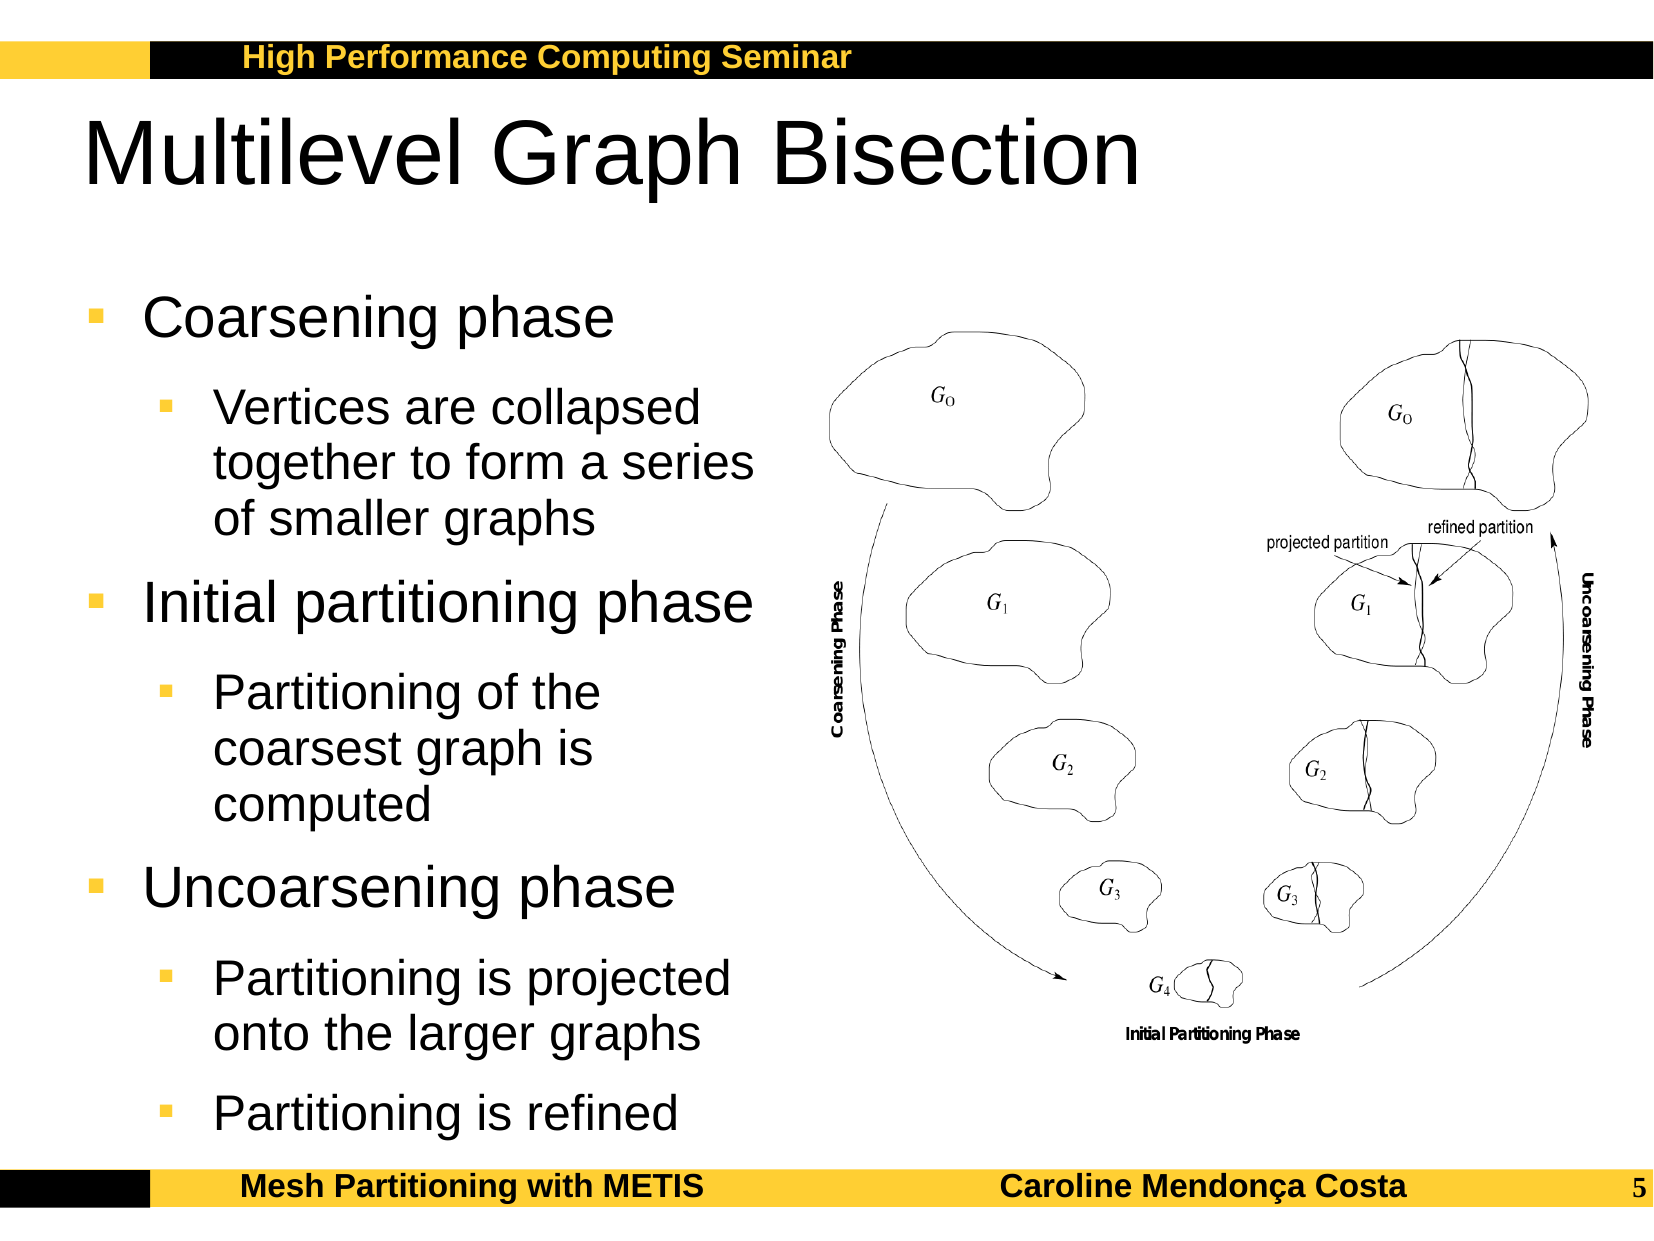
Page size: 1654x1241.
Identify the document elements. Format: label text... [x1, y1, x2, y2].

picture [825, 327, 1600, 1049]
list Coarsening phase Vertices are collapsed together to form a series of smaller graphs Initial partitioning phase Partitioning of the coarsest graph is computed Uncoarsening phase Partitioning is projected onto the larger graphs Partitioning is refined [71, 284, 798, 1163]
title Multilevel Graph Bisection [82, 49, 1571, 257]
